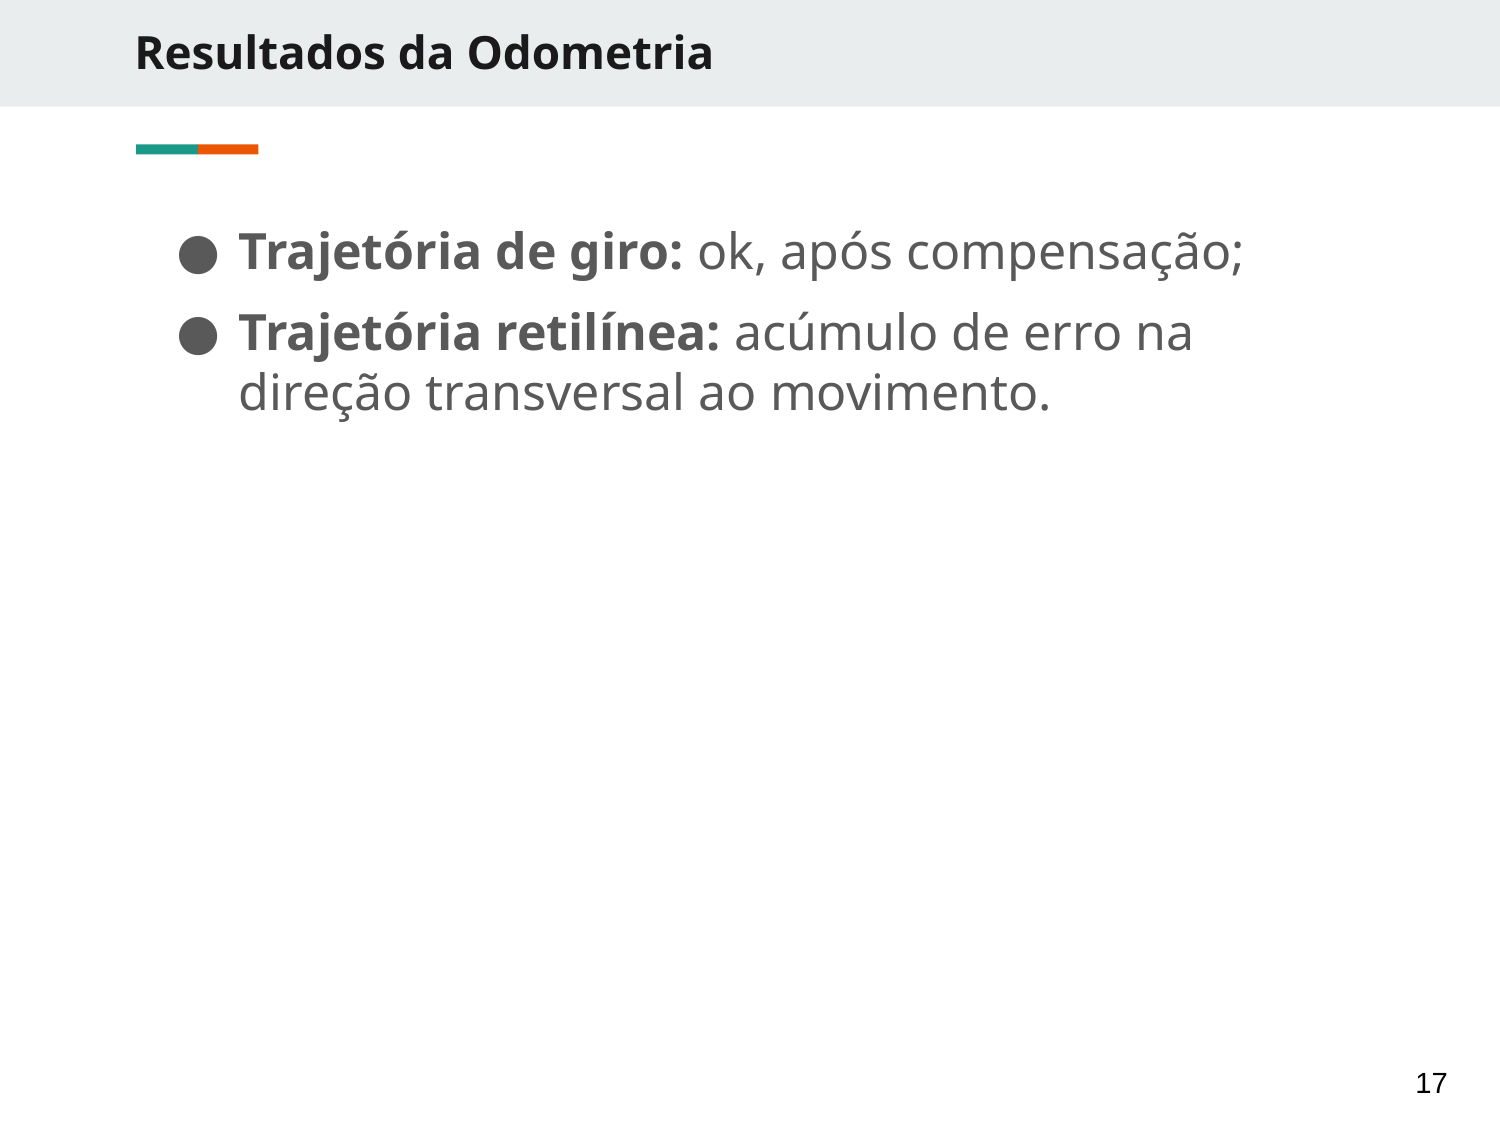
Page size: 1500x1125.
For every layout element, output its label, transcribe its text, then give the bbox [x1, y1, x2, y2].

slide_number 17 [1400, 1038, 1491, 1125]
title Resultados da Odometria [119, 8, 1381, 126]
list Trajetória de giro: ok, após compensação; Trajetória retilínea: acúmulo de erro na direção transversal ao movimento. [148, 204, 1393, 462]
